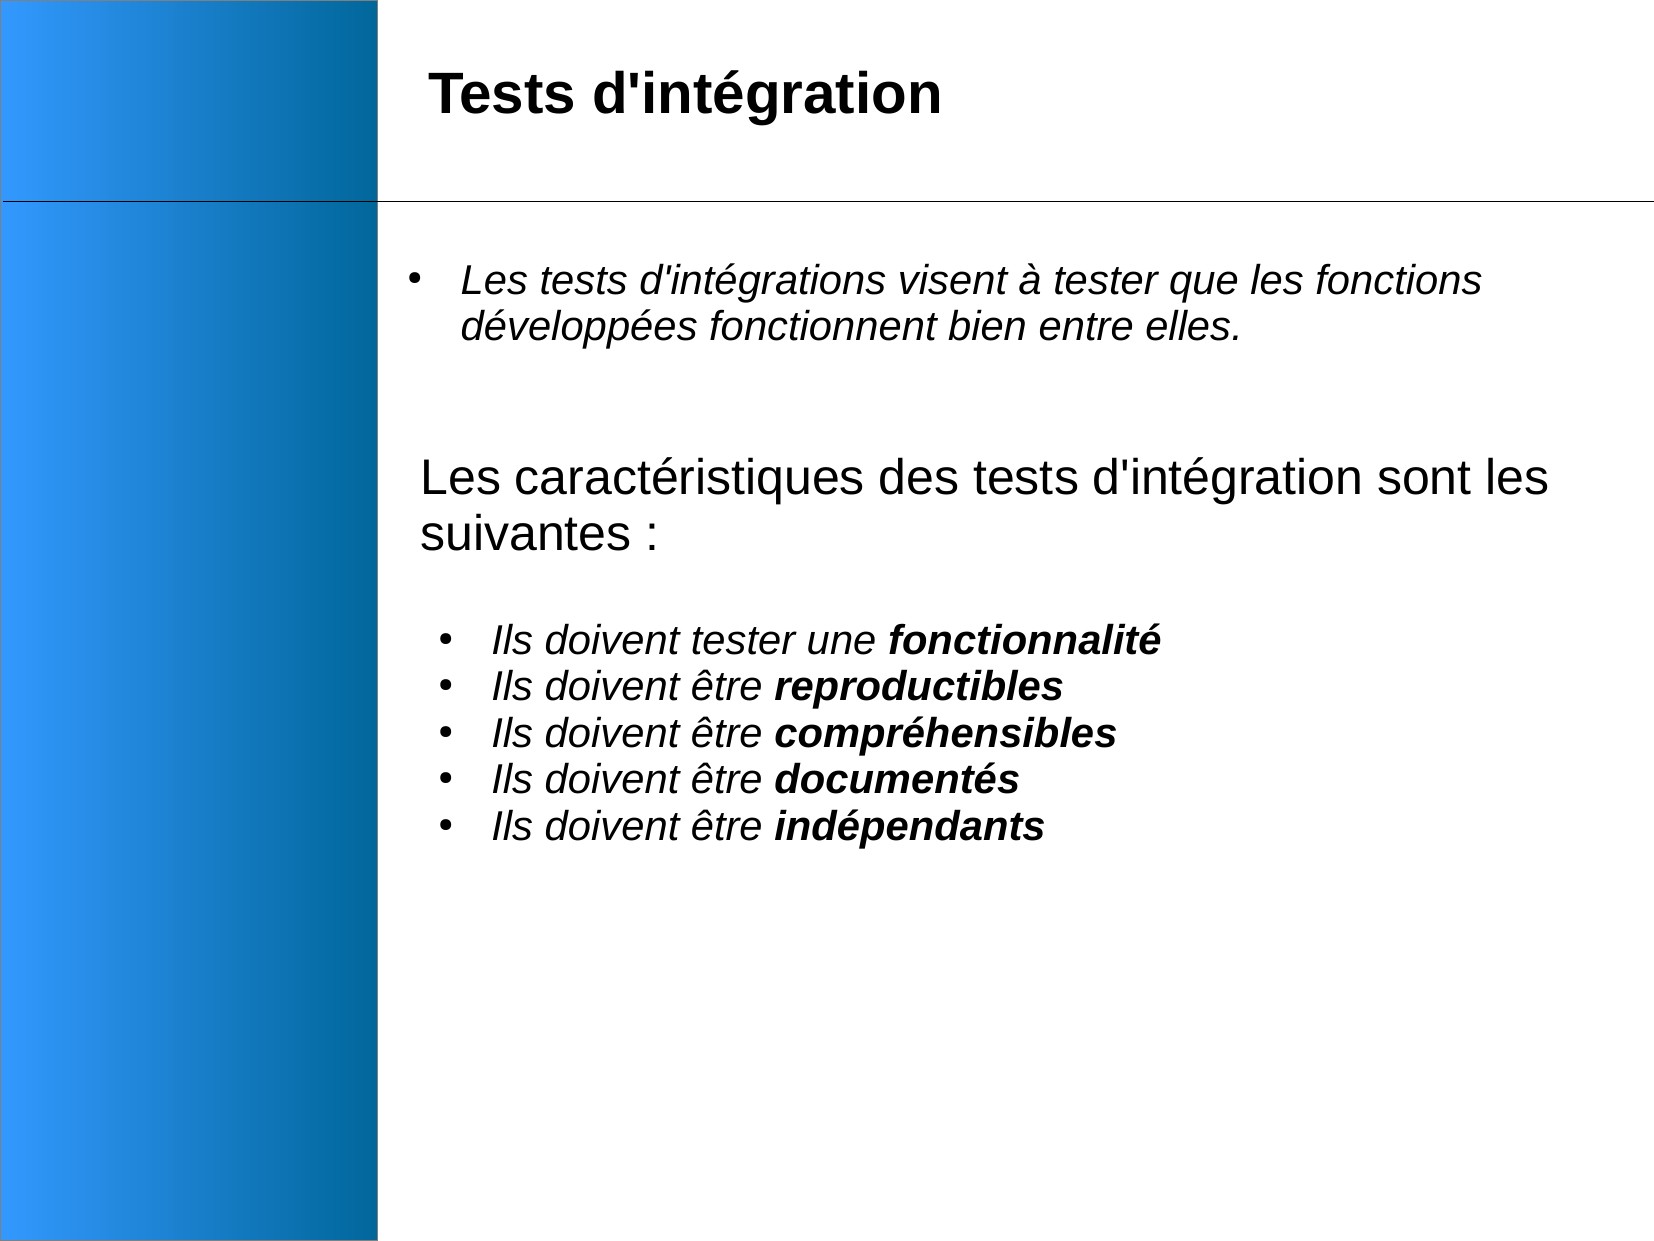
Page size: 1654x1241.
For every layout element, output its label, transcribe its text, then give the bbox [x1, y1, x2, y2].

text_box Les caractéristiques des tests d'intégration sont les suivantes : Ils doivent tester une fonctionnalité Ils doivent être reproductibles Ils doivent être compréhensibles Ils doivent être documentés Ils doivent être indépendants [405, 442, 1654, 986]
text_box [0, 0, 378, 1241]
list Les tests d'intégrations visent à tester que les fonctions développées fonctionnent bien entre elles. [389, 256, 1642, 626]
text_box Tests d'intégration [413, 52, 1371, 201]
